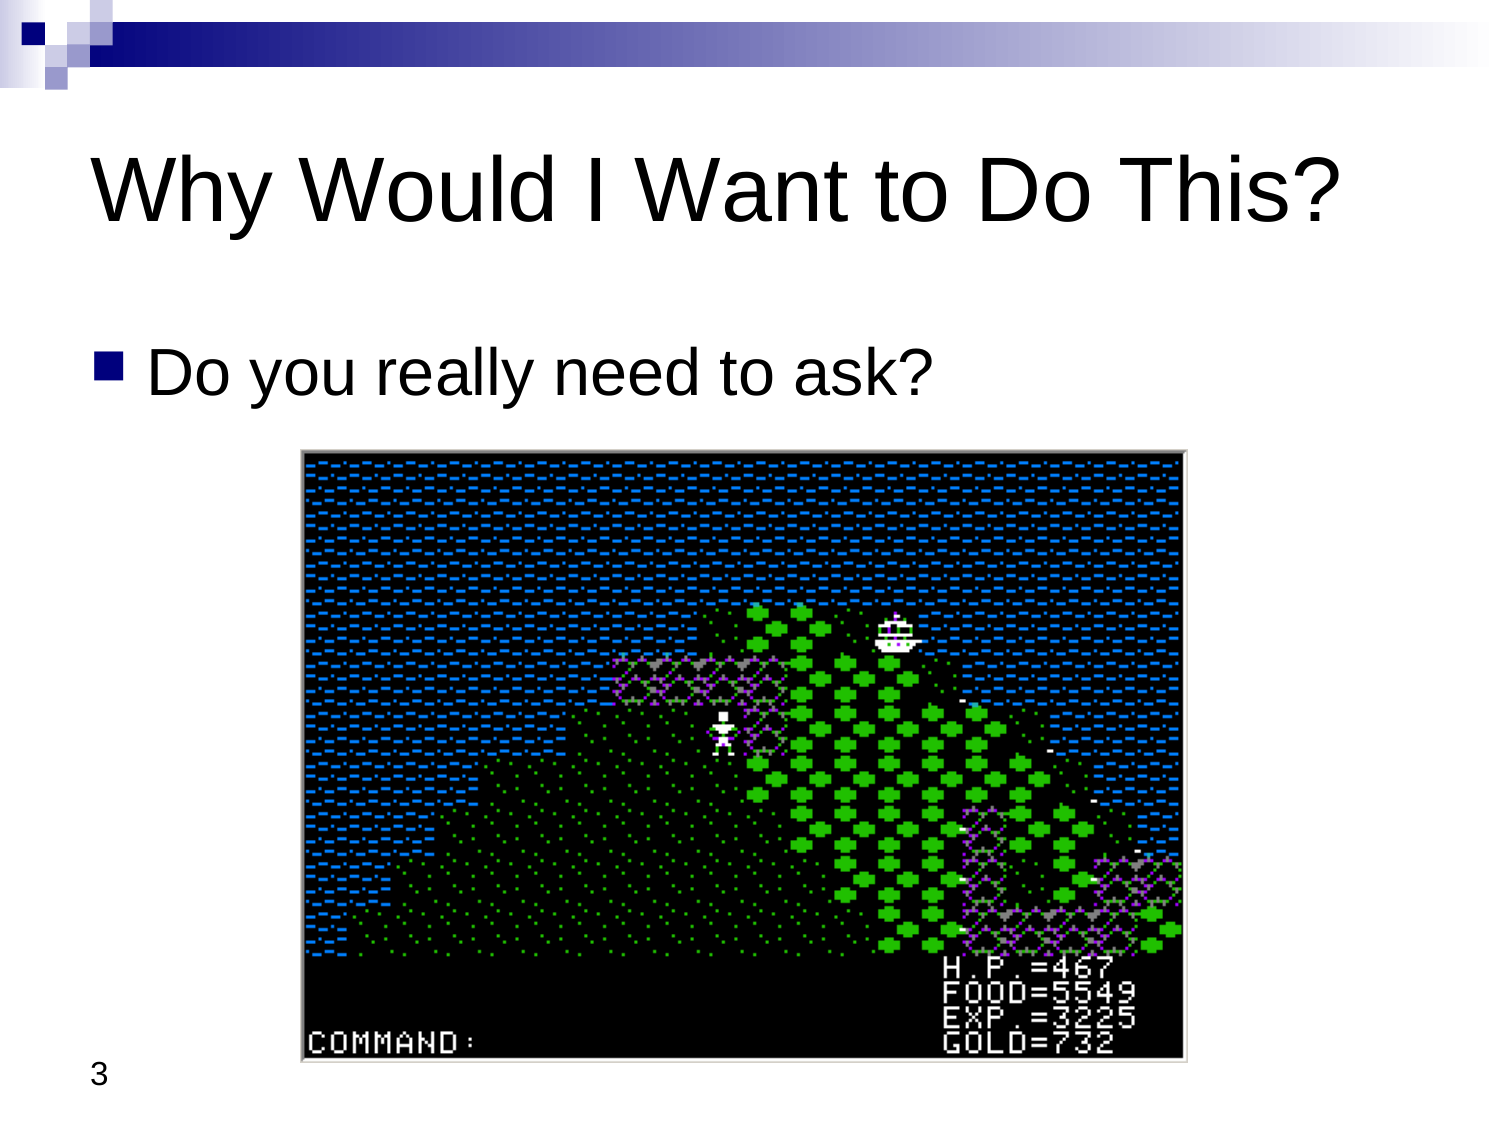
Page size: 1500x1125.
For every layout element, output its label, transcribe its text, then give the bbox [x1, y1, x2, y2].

picture [300, 449, 1188, 1063]
list Do you really need to ask? [75, 324, 1426, 963]
title Why Would I Want to Do This? [75, 75, 1426, 301]
